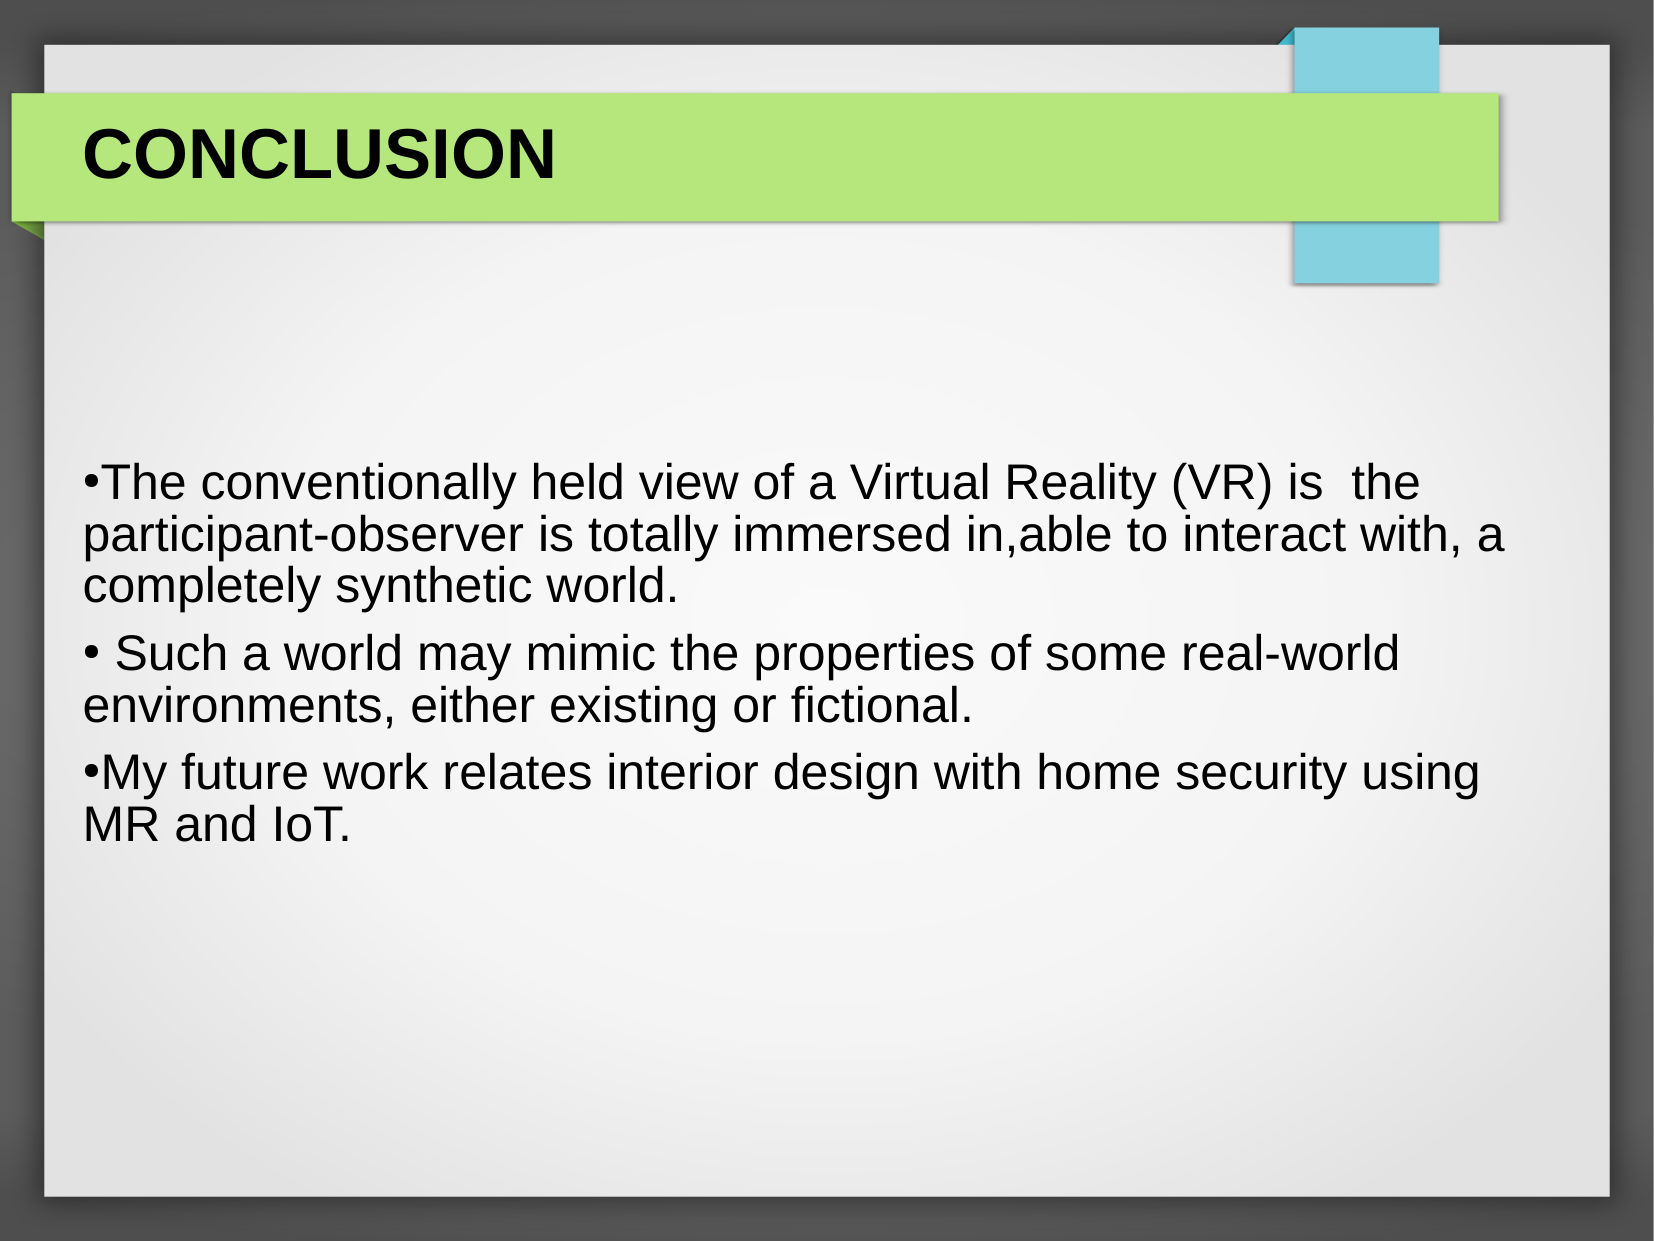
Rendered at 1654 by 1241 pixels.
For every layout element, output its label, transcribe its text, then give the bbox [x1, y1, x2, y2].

title CONCLUSION [82, 94, 1264, 213]
picture [0, 0, 1654, 1241]
subtitle The conventionally held view of a Virtual Reality (VR) is the participant-observer is totally immersed in,able to interact with, a completely synthetic world. Such a world may mimic the properties of some real-world environments, either existing or fictional. My future work relates interior design with home security using MR and IoT. [82, 295, 1571, 1015]
